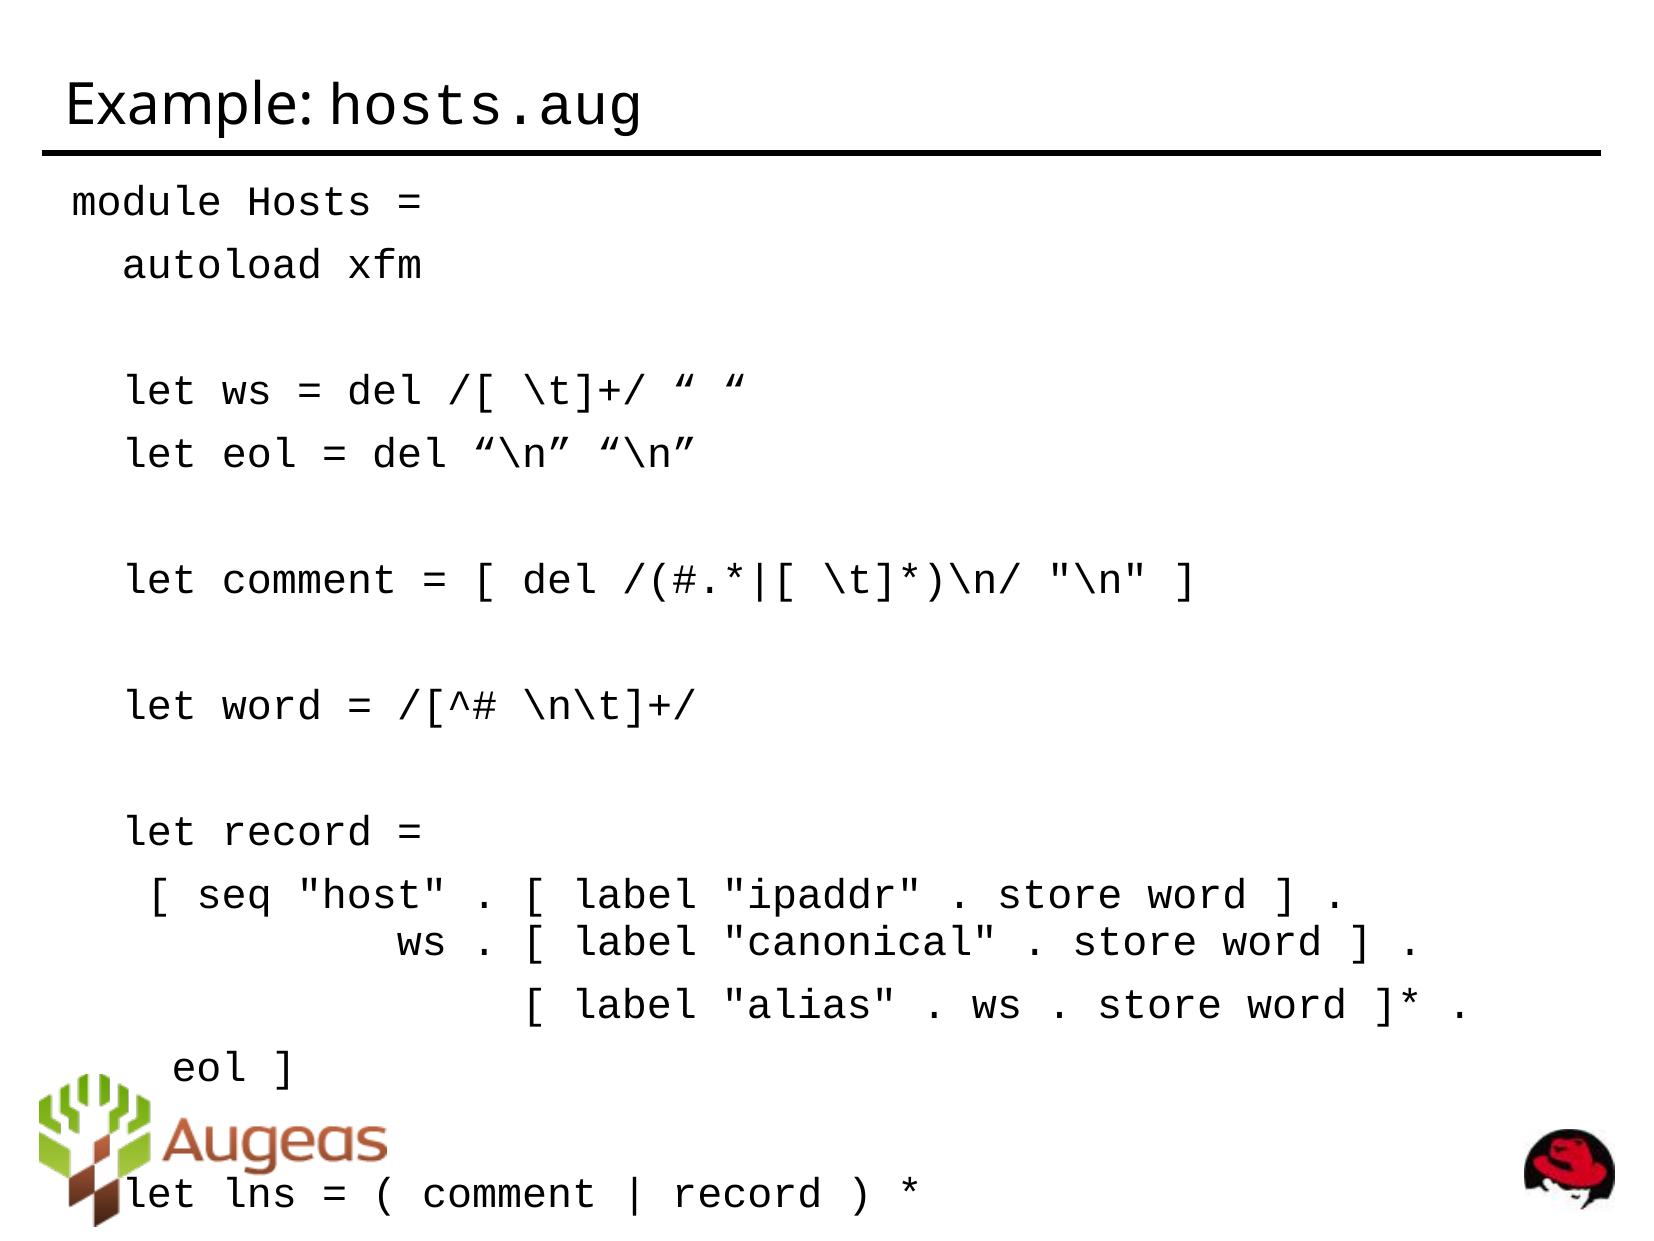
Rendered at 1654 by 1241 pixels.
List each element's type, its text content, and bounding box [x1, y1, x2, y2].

picture [383, 1182, 387, 1211]
picture [1524, 1129, 1615, 1220]
list module Hosts = autoload xfm let ws = del /[ \t]+/ “ “ let eol = del “\n” “\n” let comment = [ del /(#.*|[ \t]*)\n/ "\n" ] let word = /[^# \n\t]+/ let record = [ seq "host" . [ label "ipaddr" . store word ] . ws . [ label "canonical" . store word ] . [ label "alias" . ws . store word ]* . eol ] let lns = ( comment | record ) * let xfm = transform lns (incl "/etc/hosts") [71, 180, 1495, 1089]
picture [39, 1074, 387, 1227]
title Example: hosts.aug [64, 42, 1496, 161]
